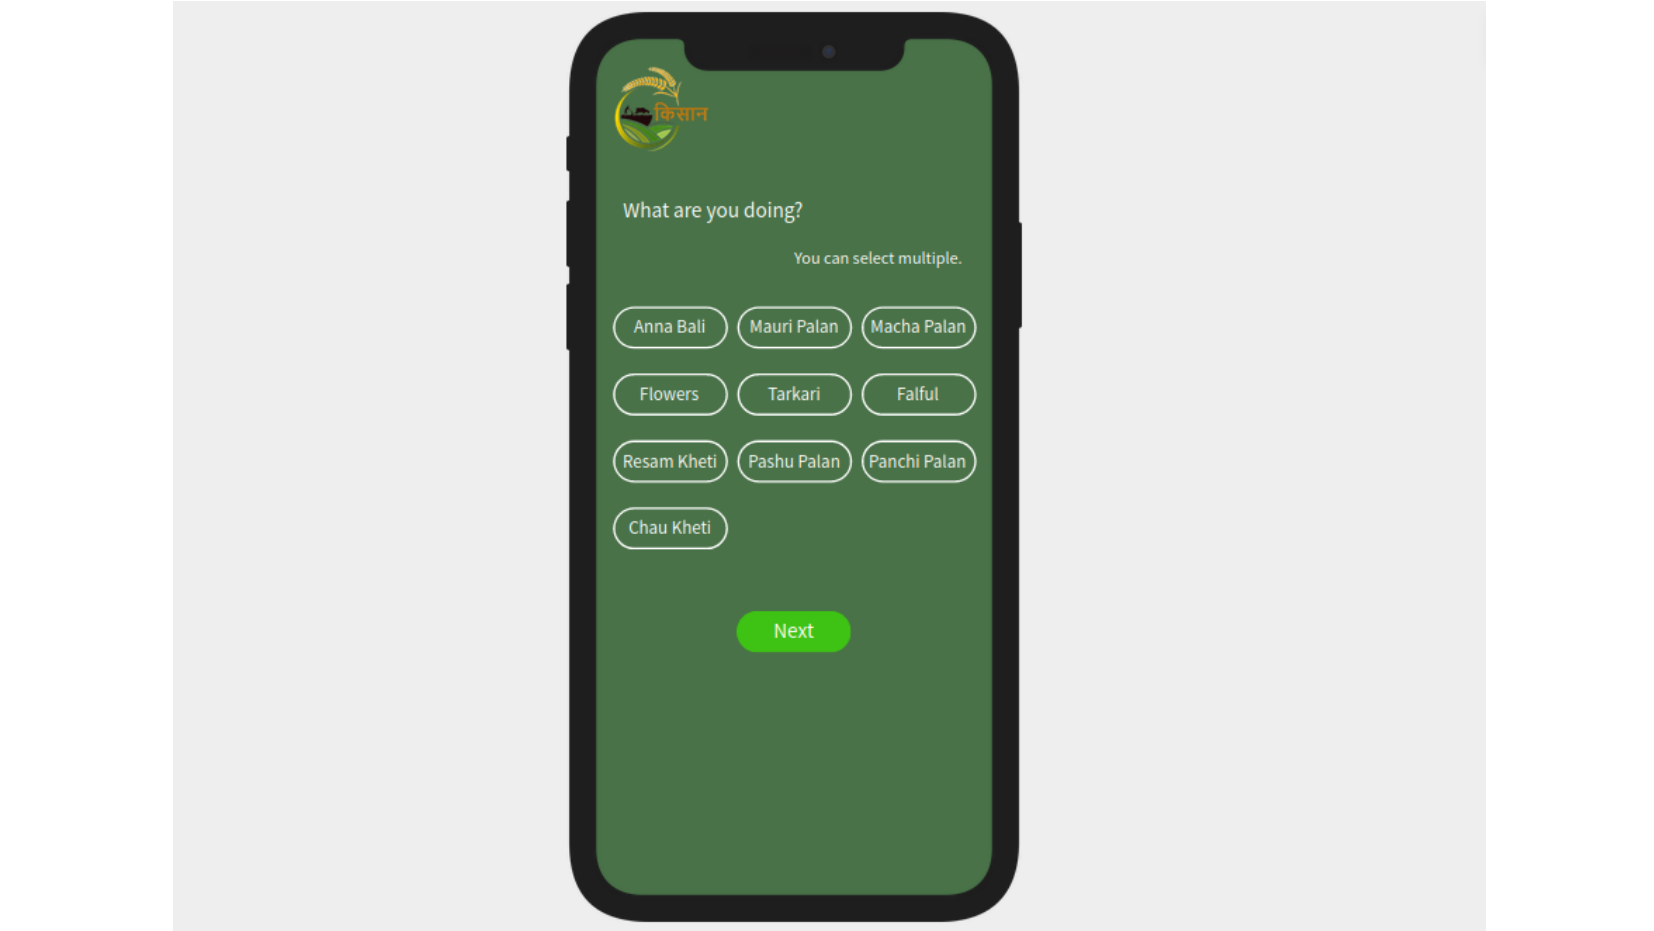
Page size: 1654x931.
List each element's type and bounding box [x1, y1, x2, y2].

picture [173, 1, 1486, 931]
